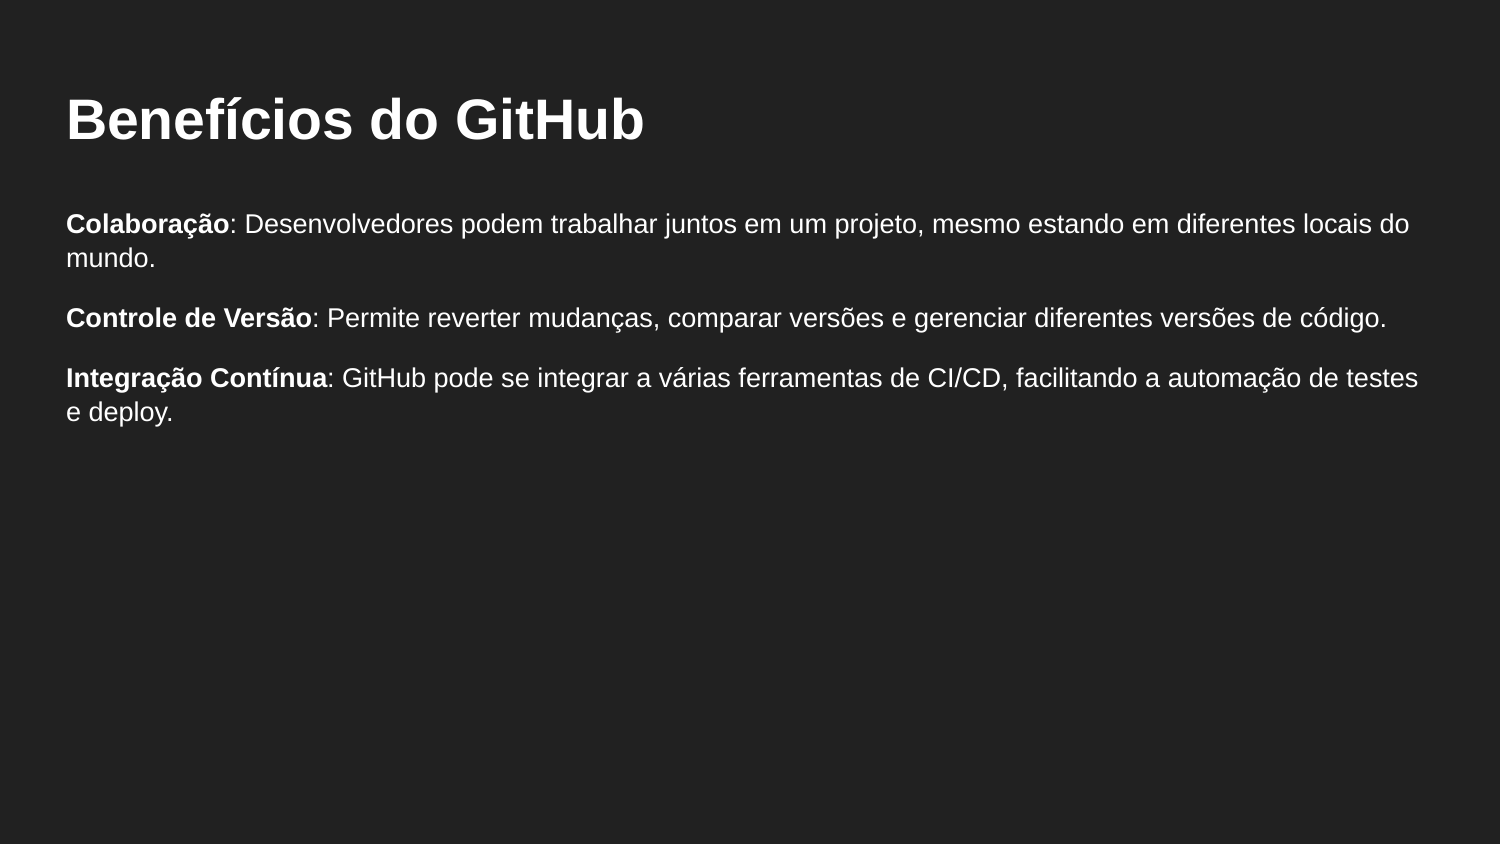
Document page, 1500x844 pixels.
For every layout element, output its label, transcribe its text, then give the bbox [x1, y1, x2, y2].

list Colaboração: Desenvolvedores podem trabalhar juntos em um projeto, mesmo estando em diferentes locais do mundo. Controle de Versão: Permite reverter mudanças, comparar versões e gerenciar diferentes versões de código. Integração Contínua: GitHub pode se integrar a várias ferramentas de CI/CD, facilitando a automação de testes e deploy. [51, 189, 1449, 750]
title Benefícios do GitHub [51, 72, 1449, 167]
